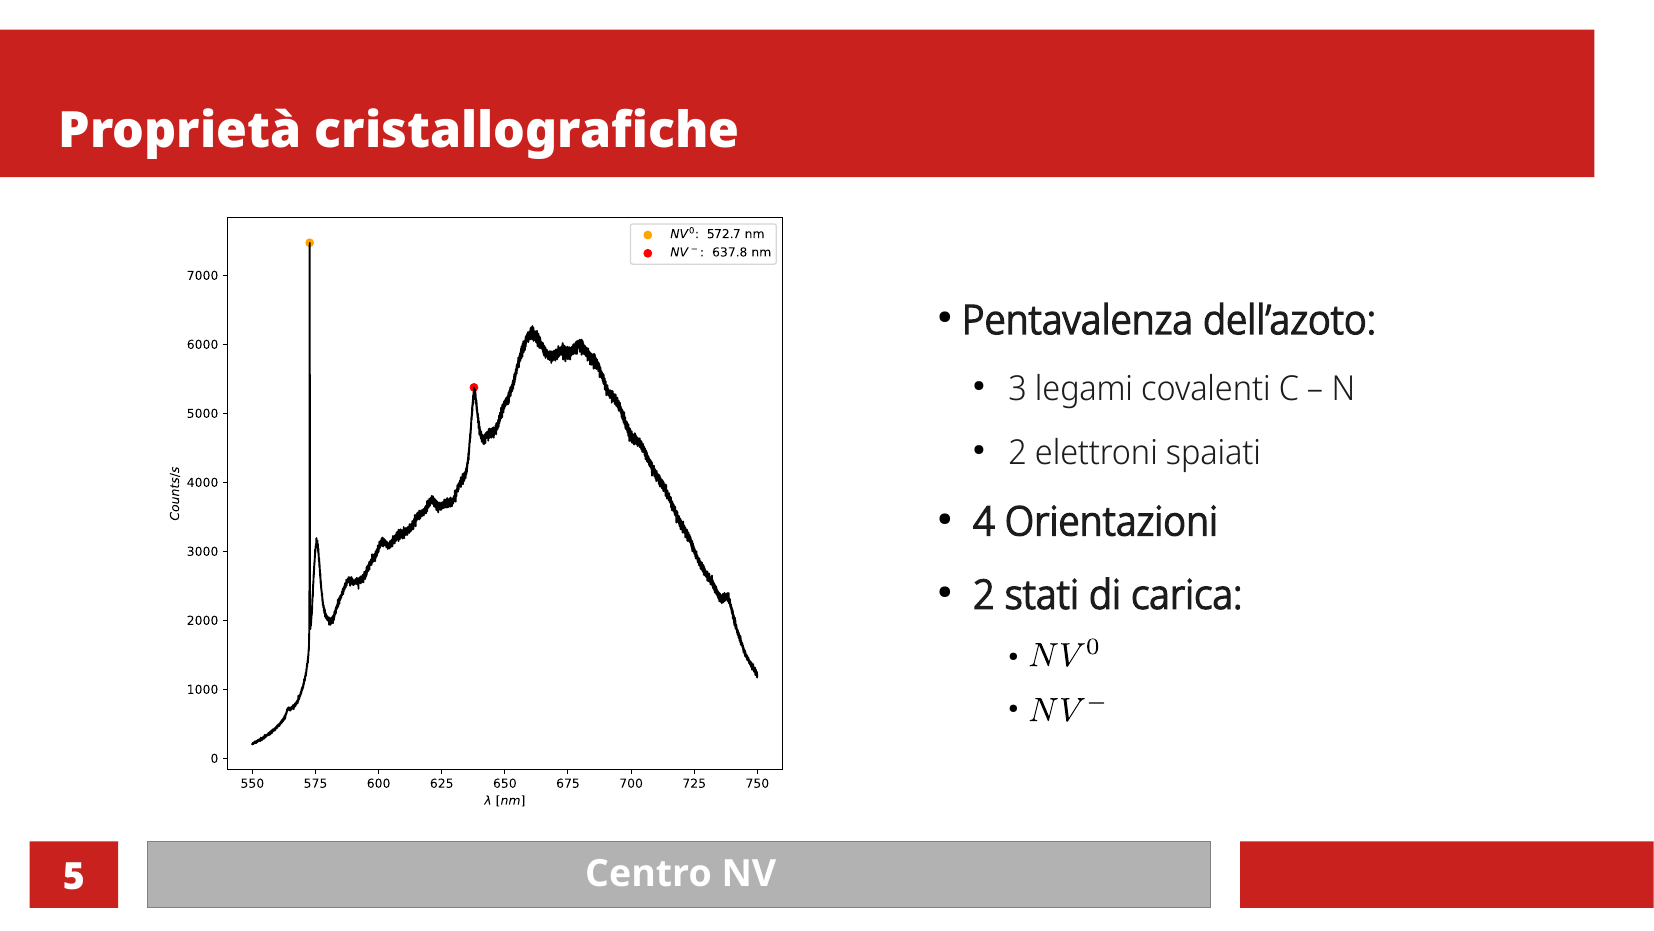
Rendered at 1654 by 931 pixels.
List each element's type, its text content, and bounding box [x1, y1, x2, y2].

list Pentavalenza dell’azoto: 3 legami covalenti C – N 2 elettroni spaiati 4 Orientazioni 2 stati di carica: [937, 221, 1566, 798]
picture [112, 138, 854, 880]
picture [1017, 637, 1113, 734]
title Proprietà cristallografiche [59, 44, 1595, 163]
text_box Centro NV [155, 838, 1206, 905]
